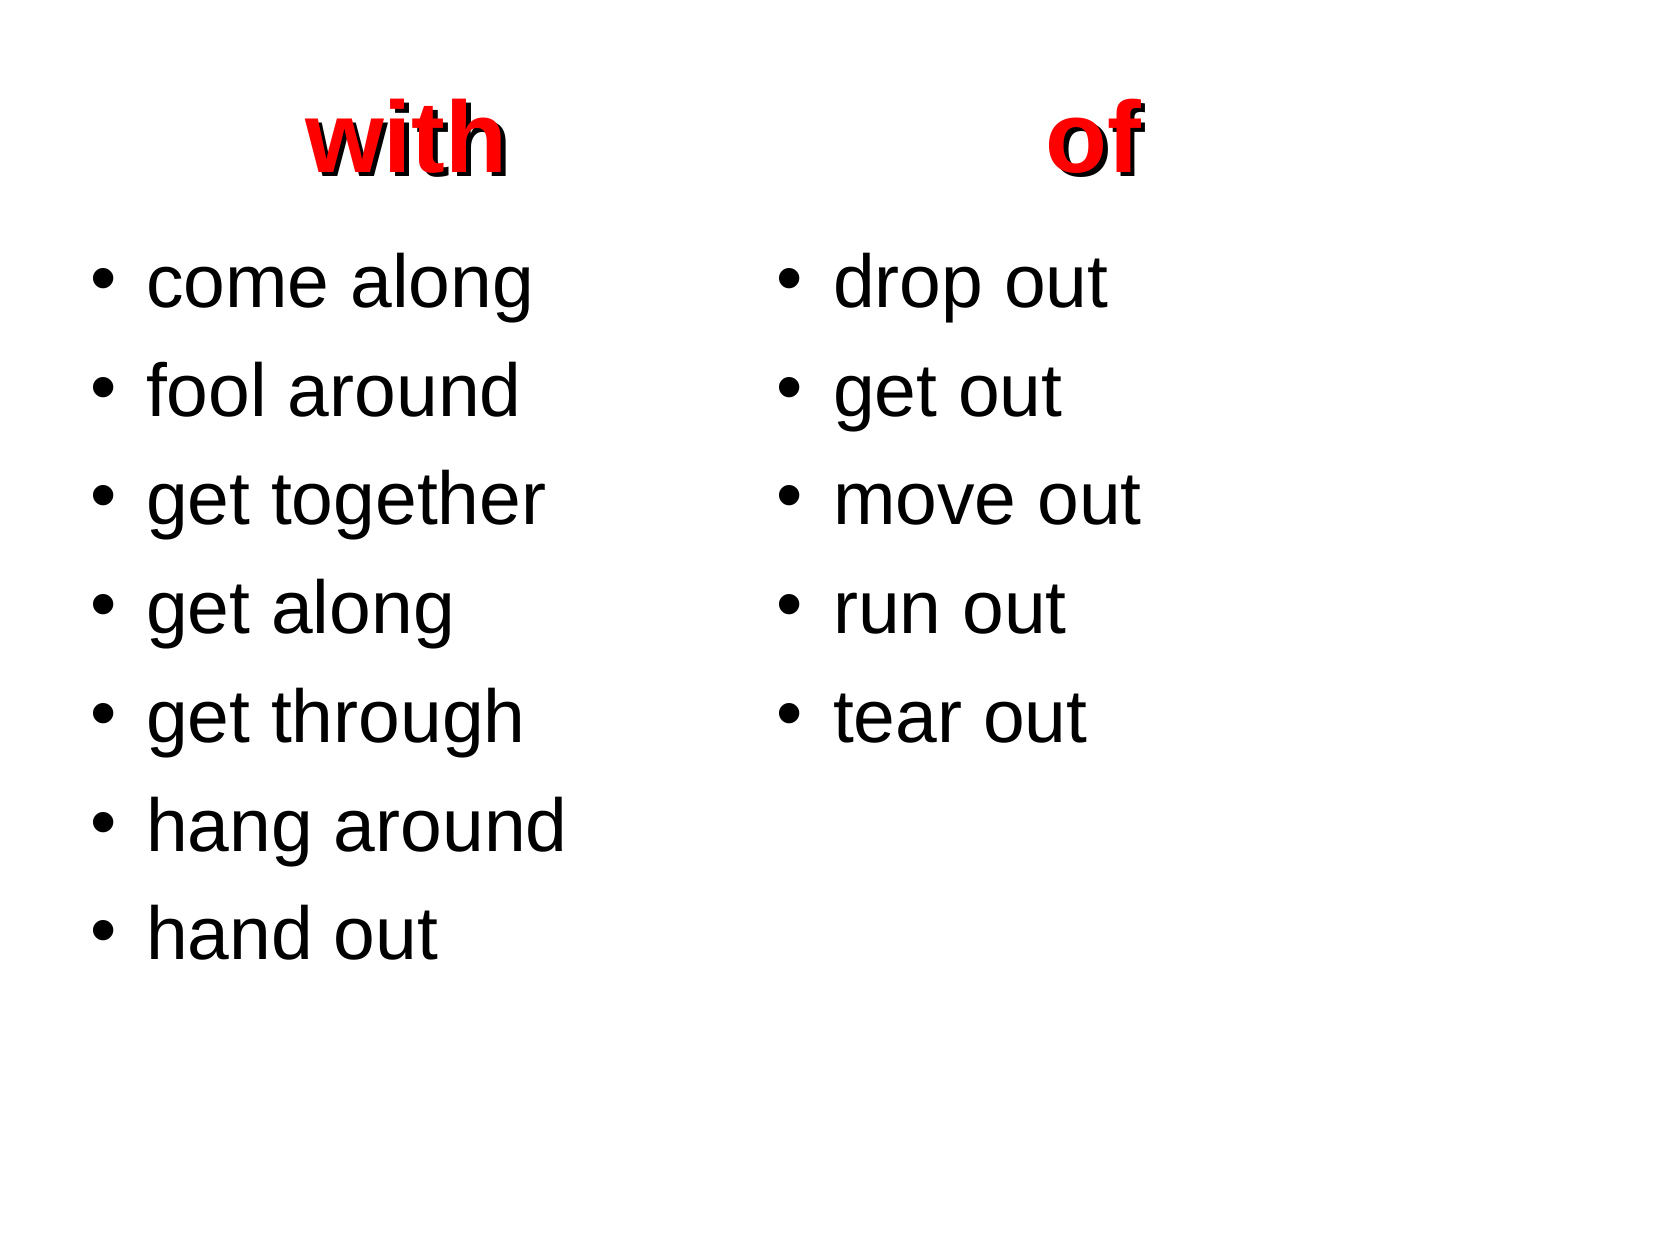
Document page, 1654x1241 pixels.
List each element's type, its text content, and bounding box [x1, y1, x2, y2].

list with [74, 62, 738, 200]
list drop out get out move out run out tear out [761, 224, 1425, 1075]
list of [761, 62, 1425, 200]
list come along fool around get together get along get through hang around hand out [74, 224, 738, 1075]
